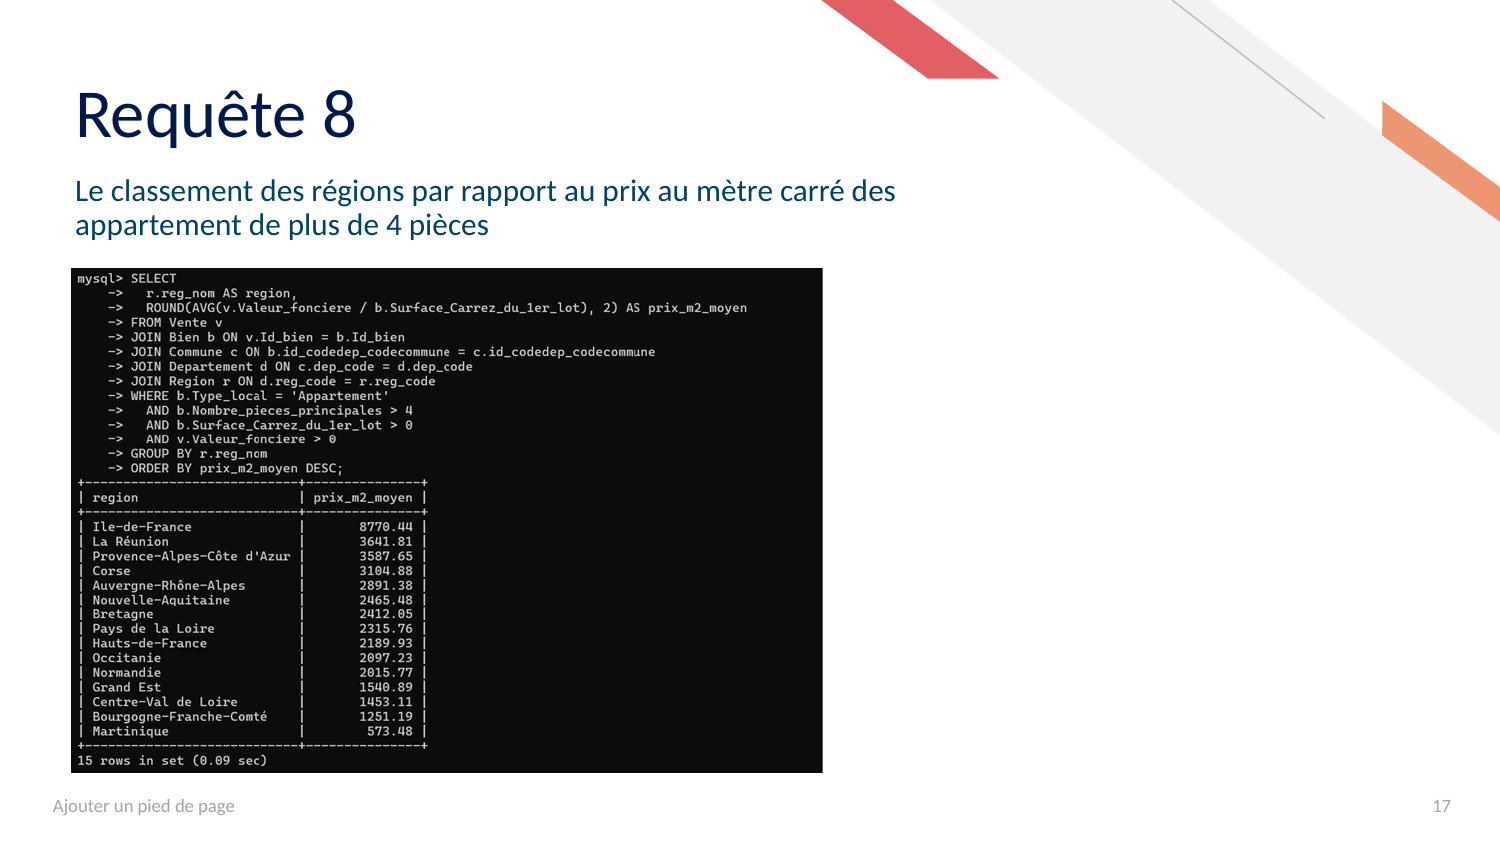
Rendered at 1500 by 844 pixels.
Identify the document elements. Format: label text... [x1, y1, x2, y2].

list Le classement des régions par rapport au prix au mètre carré des appartement de plus de 4 pièces [64, 169, 971, 245]
slide_number <numéro> [1371, 782, 1463, 827]
picture [70, 267, 823, 773]
footer Ajouter un pied de page [41, 782, 548, 827]
title Requête 8 [63, 9, 1090, 151]
